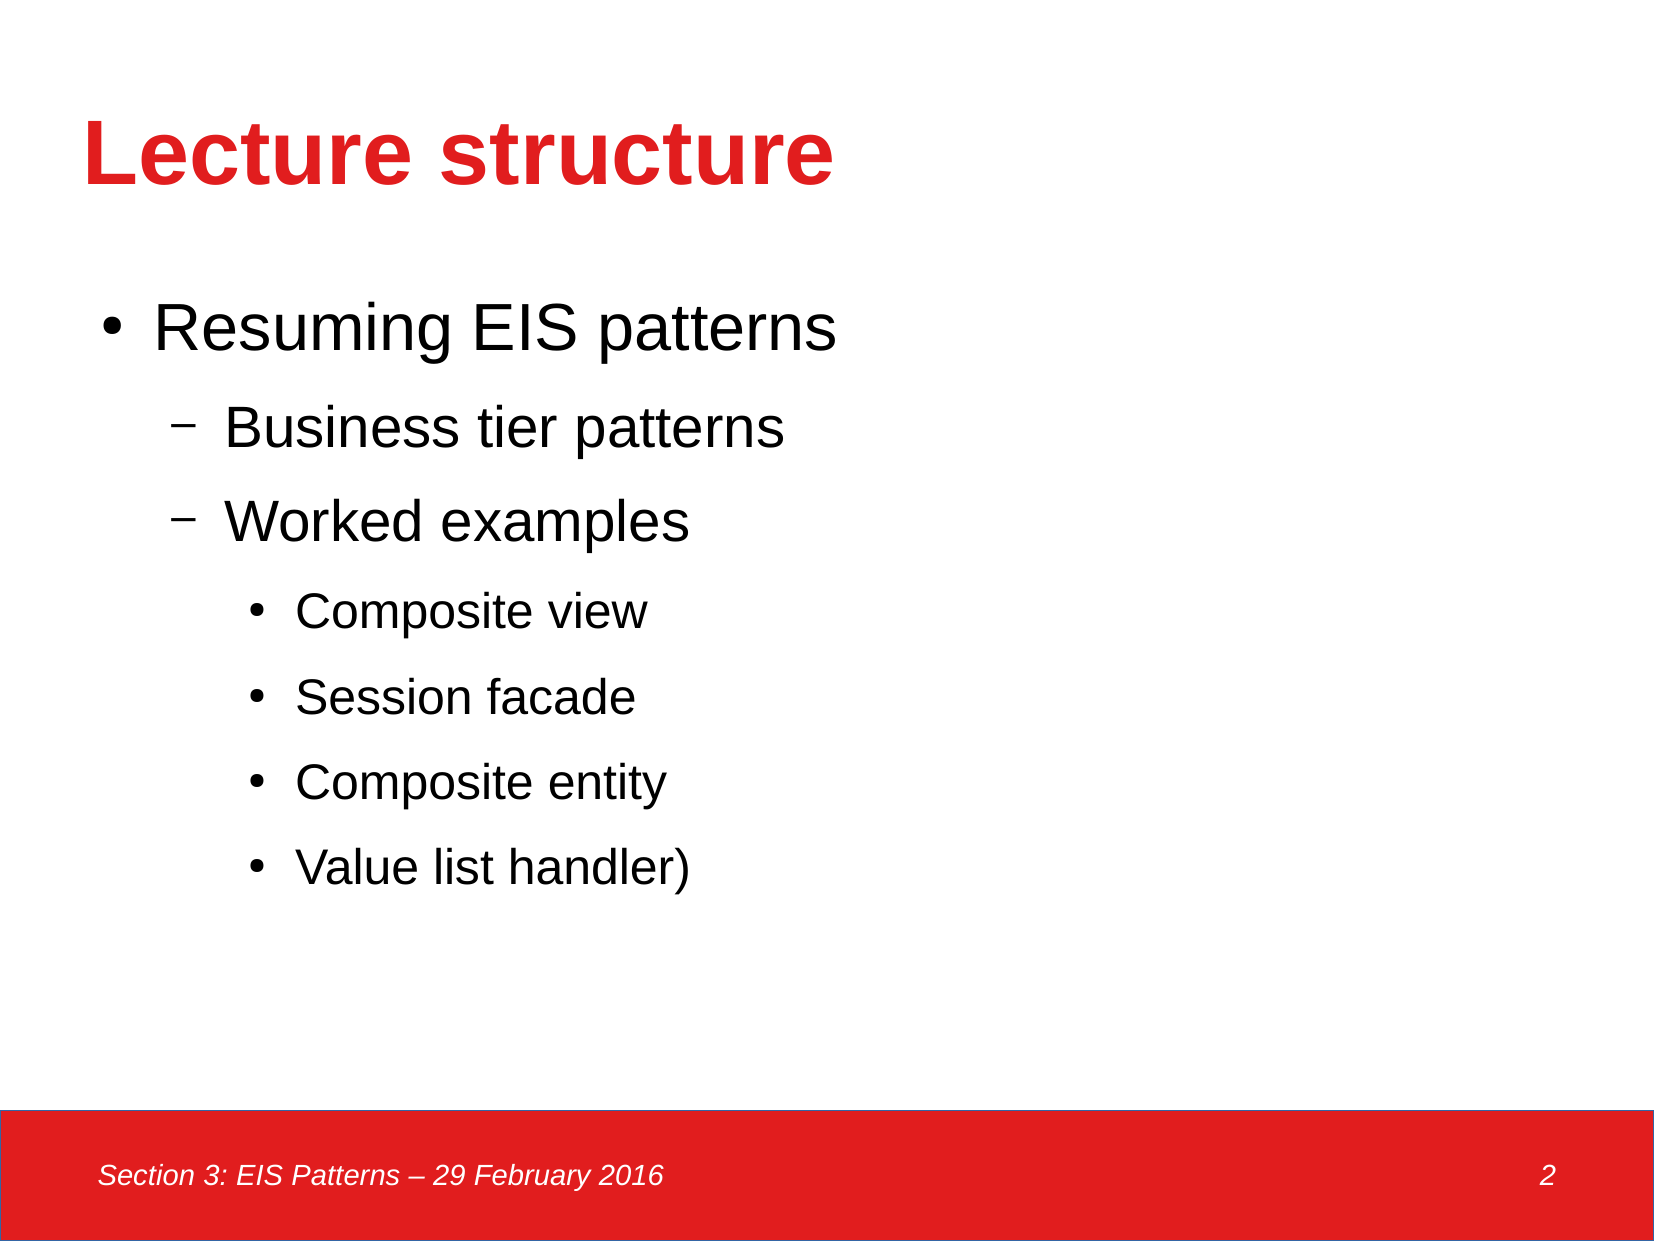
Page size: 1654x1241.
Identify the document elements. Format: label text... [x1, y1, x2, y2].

title Lecture structure [82, 49, 1571, 257]
list Resuming EIS patterns Business tier patterns Worked examples Composite view Session facade Composite entity Value list handler) [82, 290, 1571, 1010]
